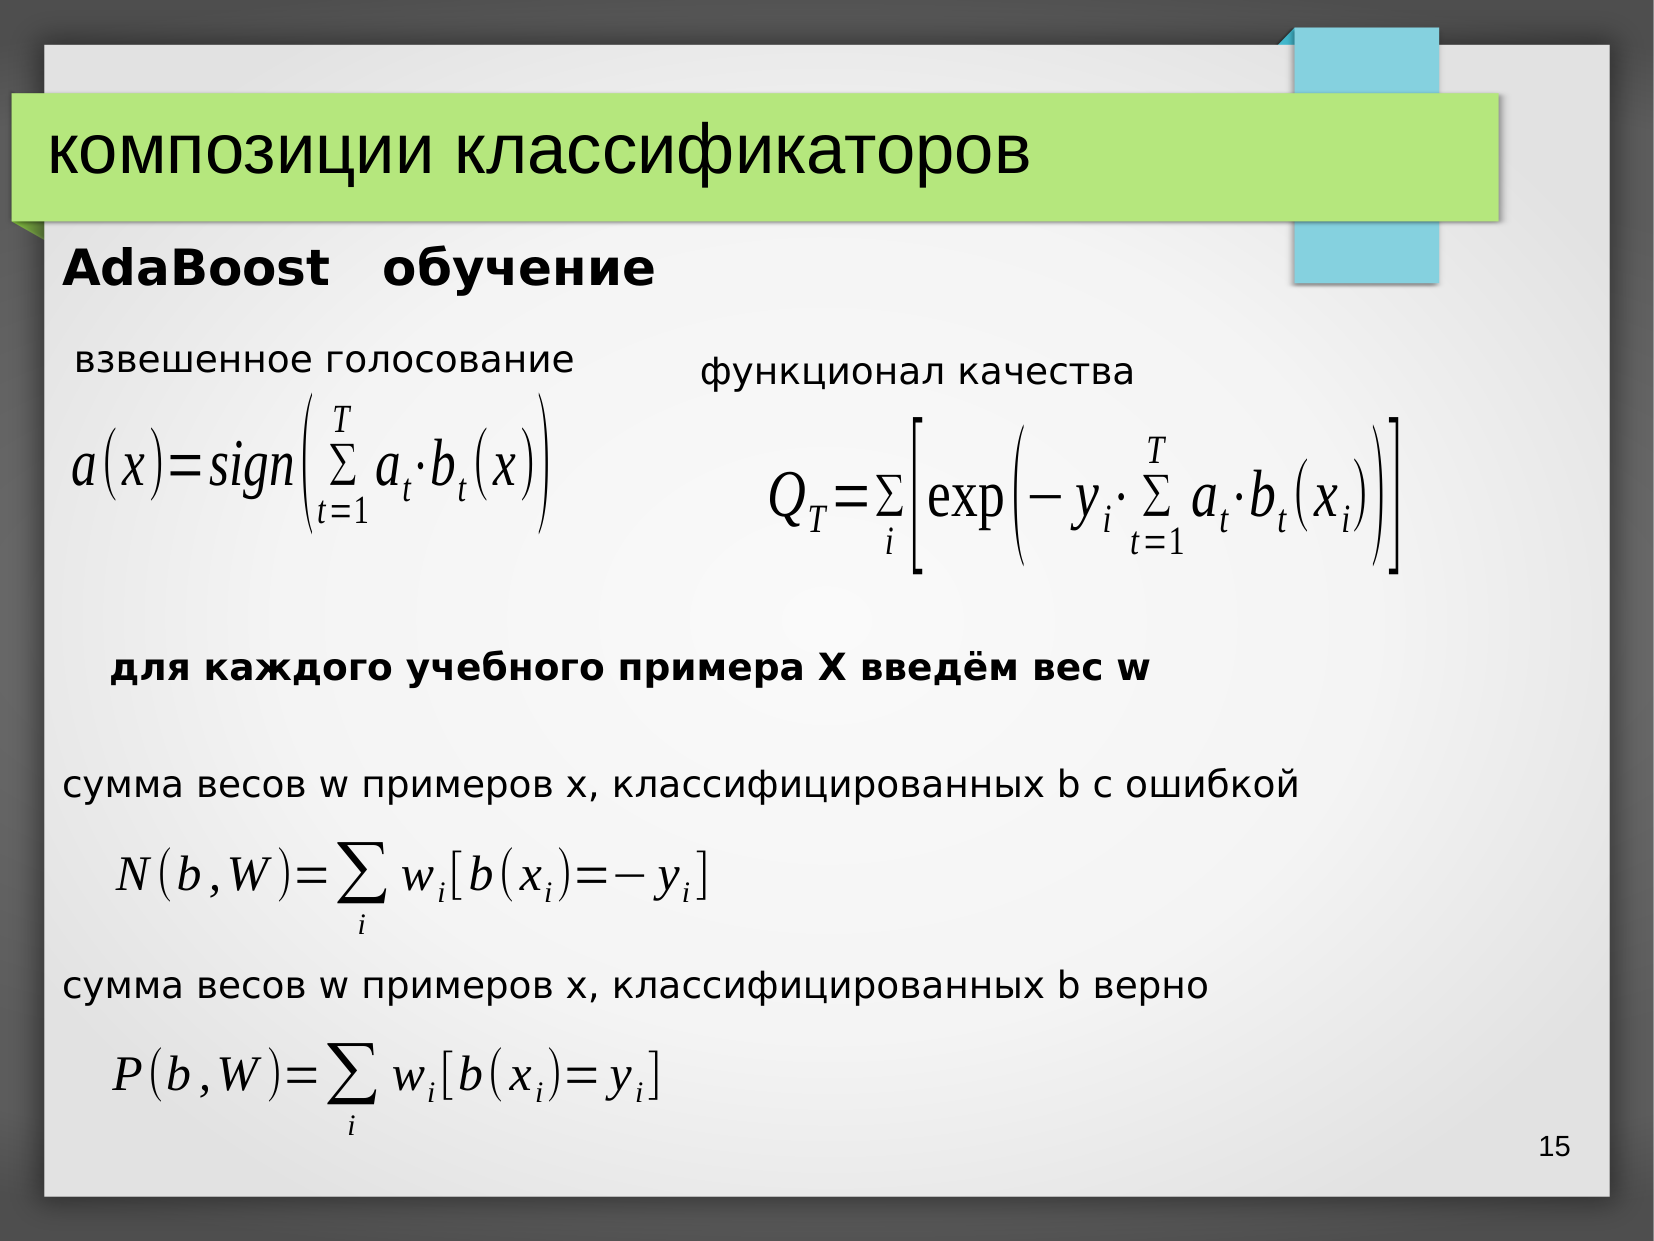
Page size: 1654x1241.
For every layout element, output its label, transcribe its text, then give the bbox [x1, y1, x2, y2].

text_box AdaBoost обучение [47, 231, 768, 305]
text_box для каждого учебного примера X введём вес w [94, 637, 1241, 697]
text_box функционал качества [685, 342, 1583, 414]
text_box сумма весов w примеров x, классифицированных b с ошибкой [47, 755, 1512, 815]
chart [102, 1039, 674, 1142]
chart [106, 838, 715, 941]
text_box сумма весов w примеров x, классифицированных b верно [47, 956, 1512, 1016]
text_box взвешенное голосование [59, 330, 686, 413]
chart [59, 413, 564, 539]
title композиции классификаторов [47, 109, 1501, 189]
chart [755, 413, 1414, 578]
picture [0, 0, 1654, 1241]
